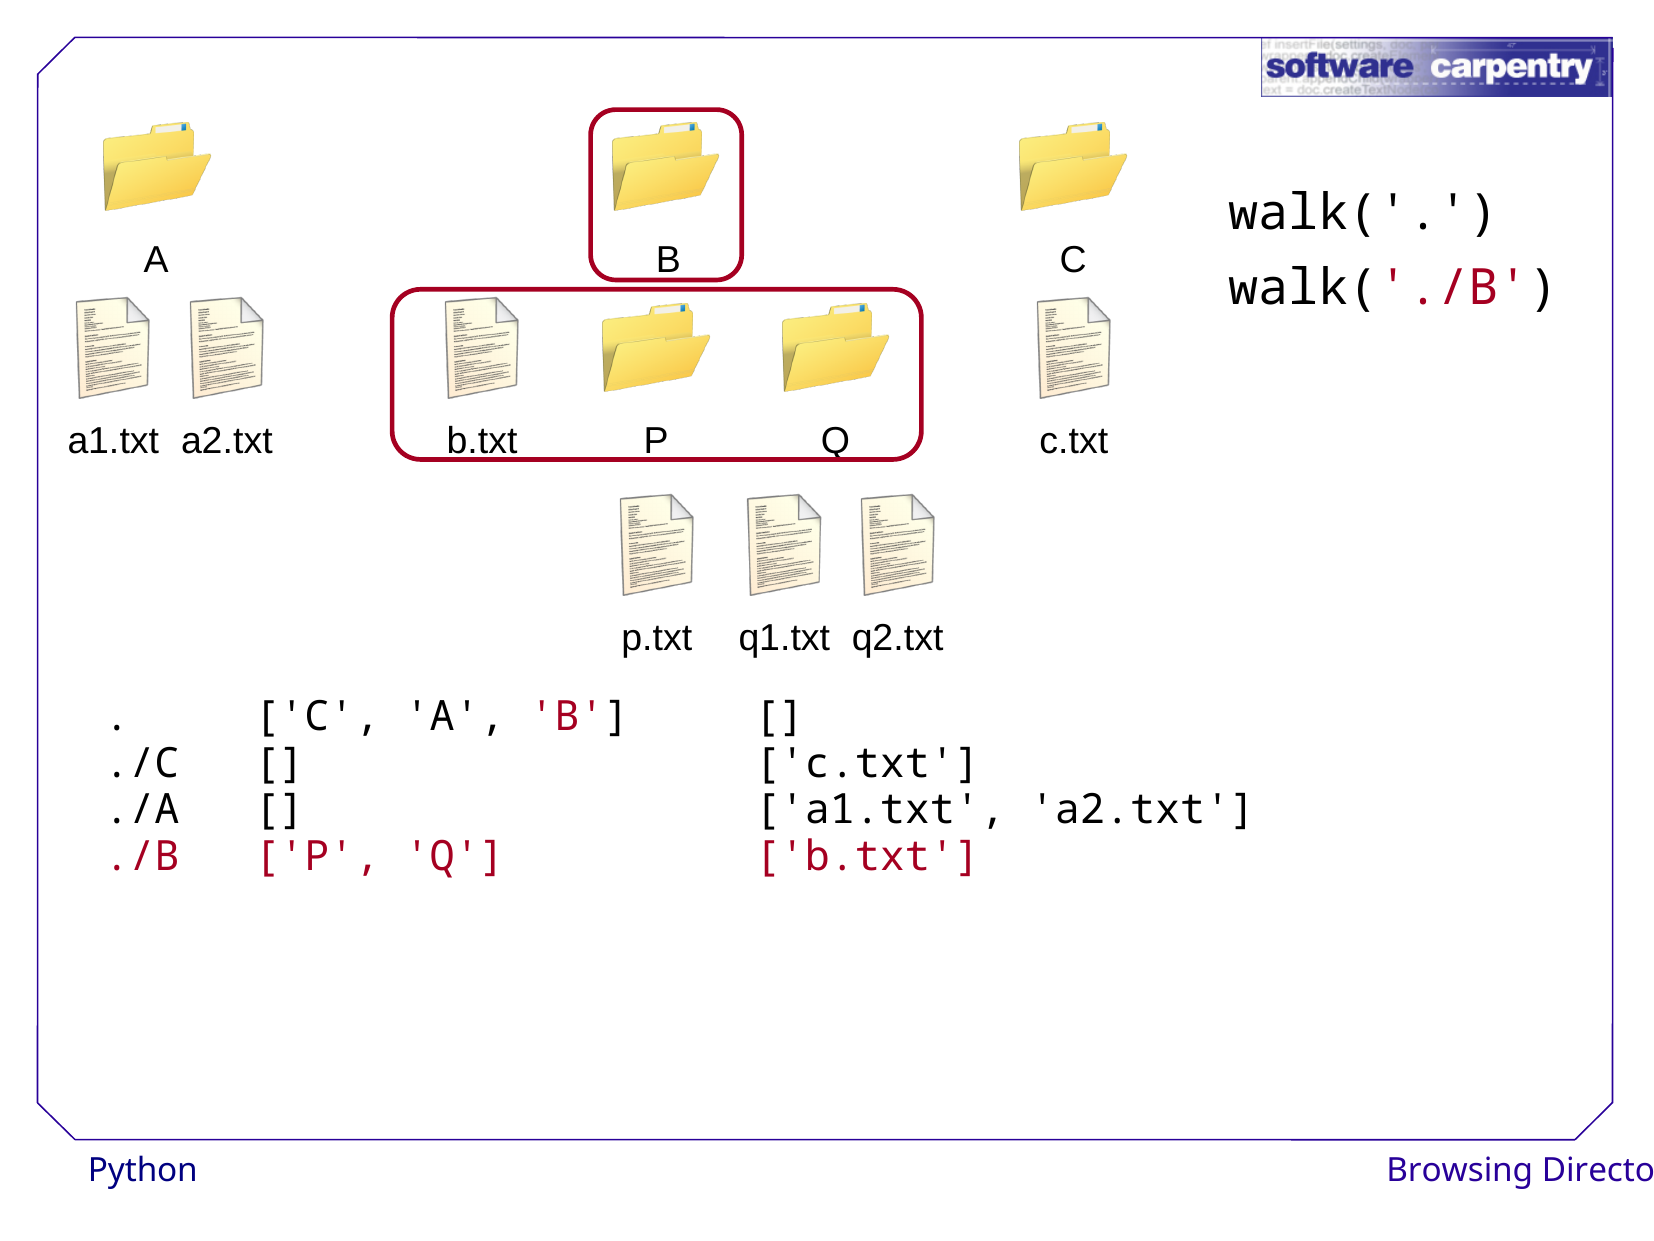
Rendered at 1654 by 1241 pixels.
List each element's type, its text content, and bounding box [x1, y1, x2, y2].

text_box P [628, 462, 684, 470]
picture [1017, 290, 1131, 404]
text_box p.txt [606, 609, 708, 668]
text_box b.txt [431, 412, 533, 457]
picture [425, 292, 539, 404]
text_box P [628, 412, 684, 457]
text_box Q [825, 430, 844, 451]
text_box A [128, 231, 184, 290]
picture [608, 112, 723, 224]
picture [598, 292, 714, 405]
text_box a1.txt [52, 412, 175, 470]
text_box q1.txt [723, 609, 846, 668]
text_box . ['C', 'A', 'B'] [] ./C [] ['c.txt'] ./A [] ['a1.txt', 'a2.txt'] ./B ['P', 'Q'] ['b.txt'] [89, 686, 1512, 1150]
picture [56, 290, 284, 404]
text_box walk('.') walk('./B') [1214, 156, 1517, 252]
picture [778, 292, 893, 405]
picture [600, 487, 714, 602]
text_box B [640, 231, 696, 277]
picture [1261, 39, 1613, 97]
text_box q2.txt [846, 609, 959, 668]
text_box Q [805, 462, 865, 470]
text_box b.txt [431, 462, 533, 470]
picture [727, 487, 955, 602]
text_box c.txt [1024, 412, 1124, 470]
picture [99, 108, 215, 224]
text_box a2.txt [175, 412, 288, 470]
picture [1015, 108, 1131, 224]
text_box Q [805, 412, 865, 457]
text_box C [1044, 231, 1102, 290]
